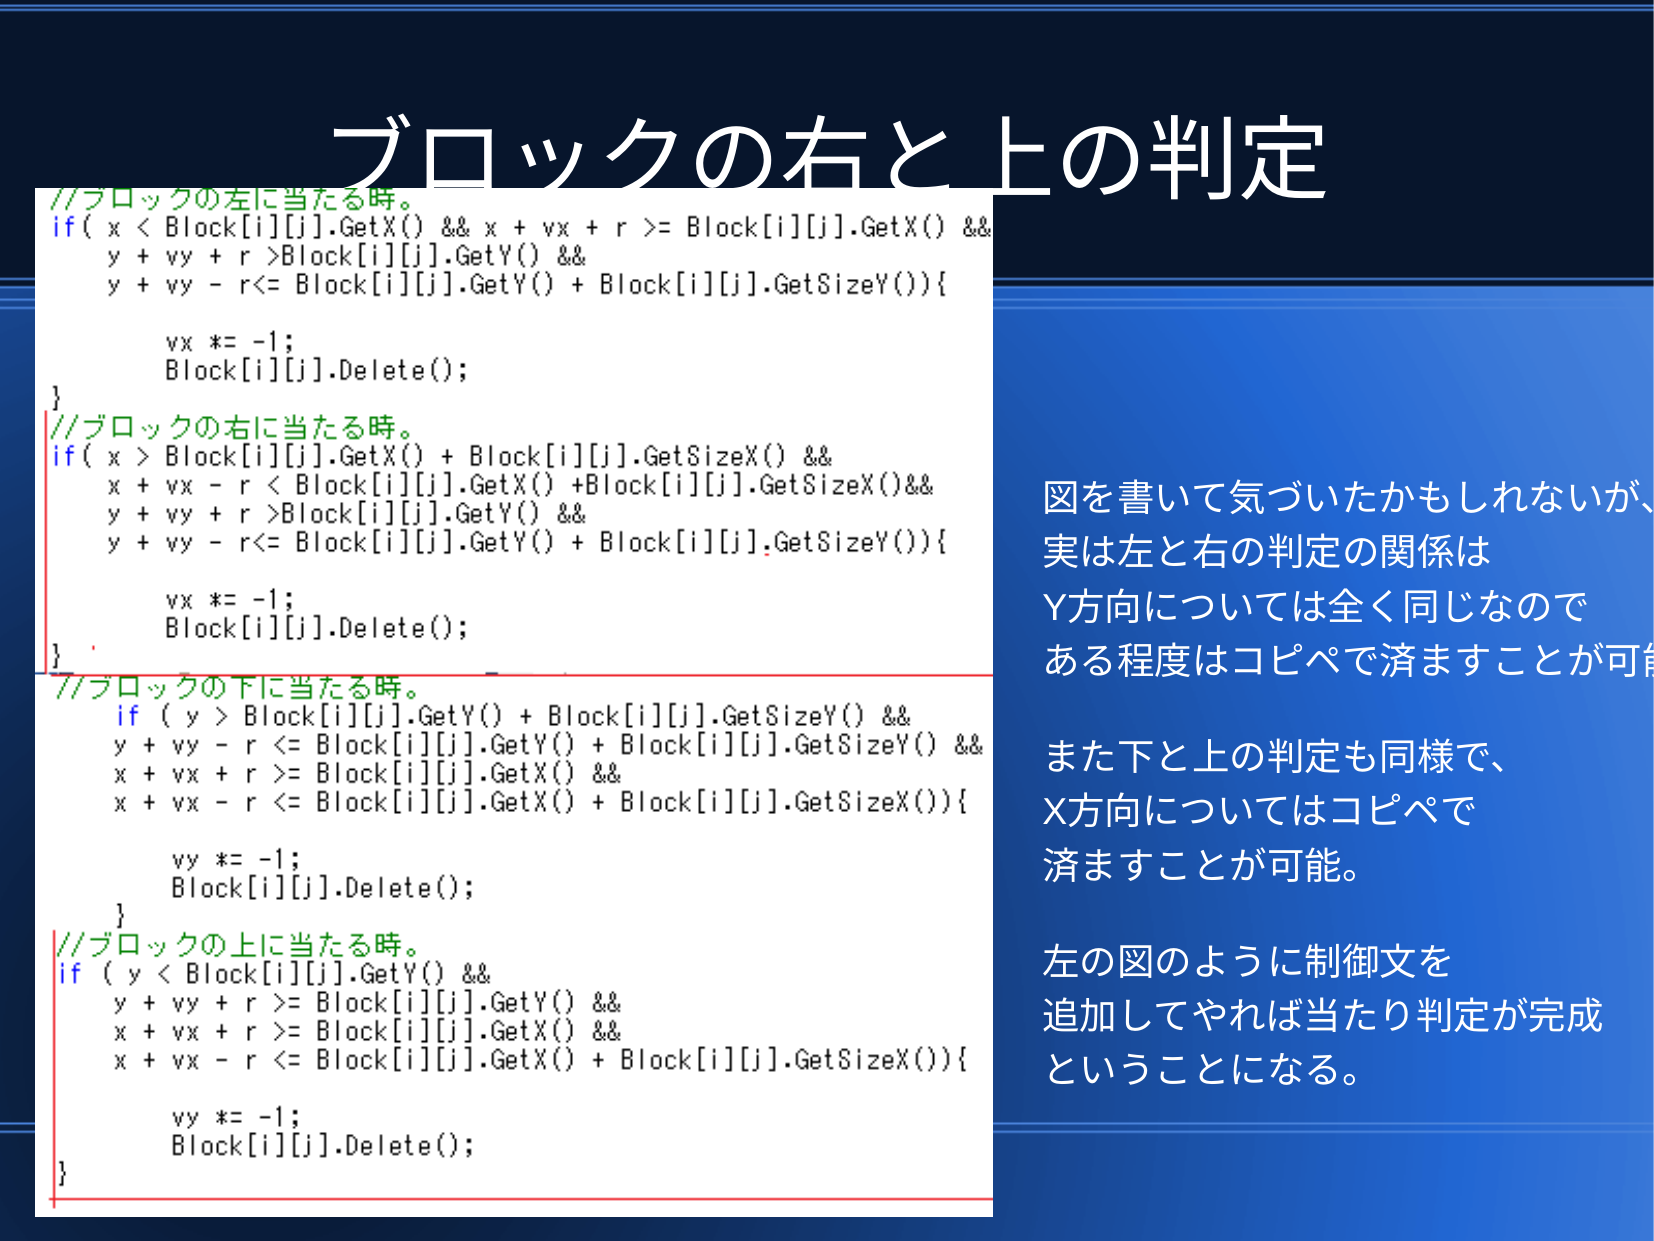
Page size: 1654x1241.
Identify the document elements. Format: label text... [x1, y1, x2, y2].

text_box 図を書いて気づいたかもしれないが、 実は左と右の判定の関係は Y方向については全く同じなので ある程度はコピペで済ますことが可能。 また下と上の判定も同様で、 X方向についてはコピペで 済ますことが可能。 左の図のように制御文を 追加してやれば当たり判定が完成 ということになる。 [1027, 460, 1654, 935]
title ブロックの右と上の判定 [82, 49, 1571, 257]
picture [0, 0, 1654, 1241]
